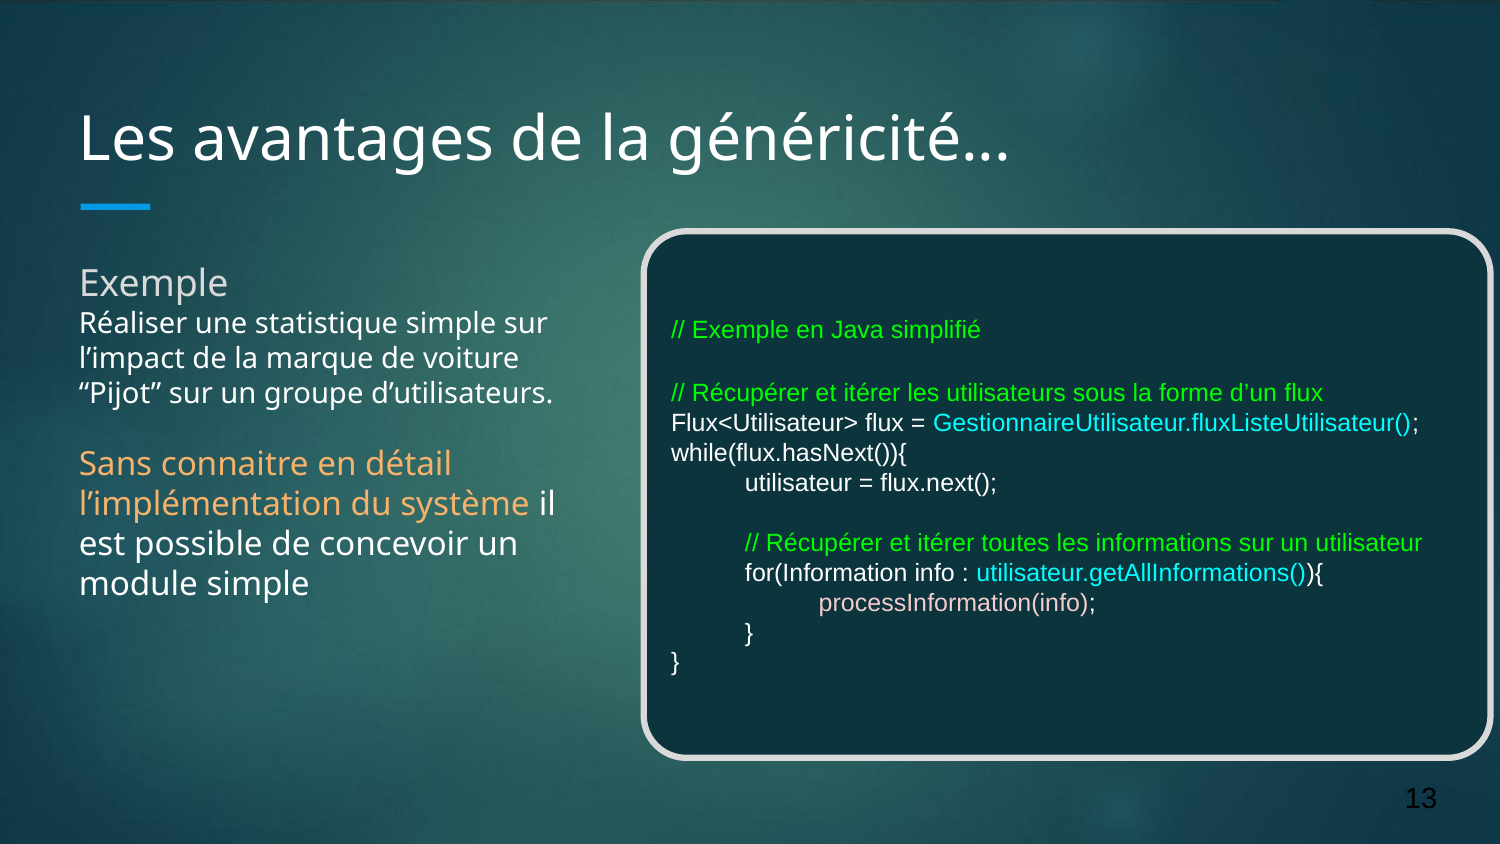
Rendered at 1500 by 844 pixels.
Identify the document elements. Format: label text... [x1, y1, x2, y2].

slide_number <number> [1389, 764, 1480, 830]
list Exemple Réaliser une statistique simple sur l’impact de la marque de voiture “Pijot” sur un groupe d’utilisateurs. Sans connaitre en détail l’implémentation du système il est possible de concevoir un module simple [63, 244, 601, 750]
text_box // Exemple en Java simplifié // Récupérer et itérer les utilisateurs sous la forme d’un flux Flux<Utilisateur> flux = GestionnaireUtilisateur.fluxListeUtilisateur(); while(flux.hasNext()){ utilisateur = flux.next(); // Récupérer et itérer toutes les informations sur un utilisateur for(Information info : utilisateur.getAllInformations()){ processInformation(info); } } [643, 231, 1491, 758]
picture [0, 0, 1500, 844]
title Les avantages de la généricité... [63, 75, 1437, 188]
